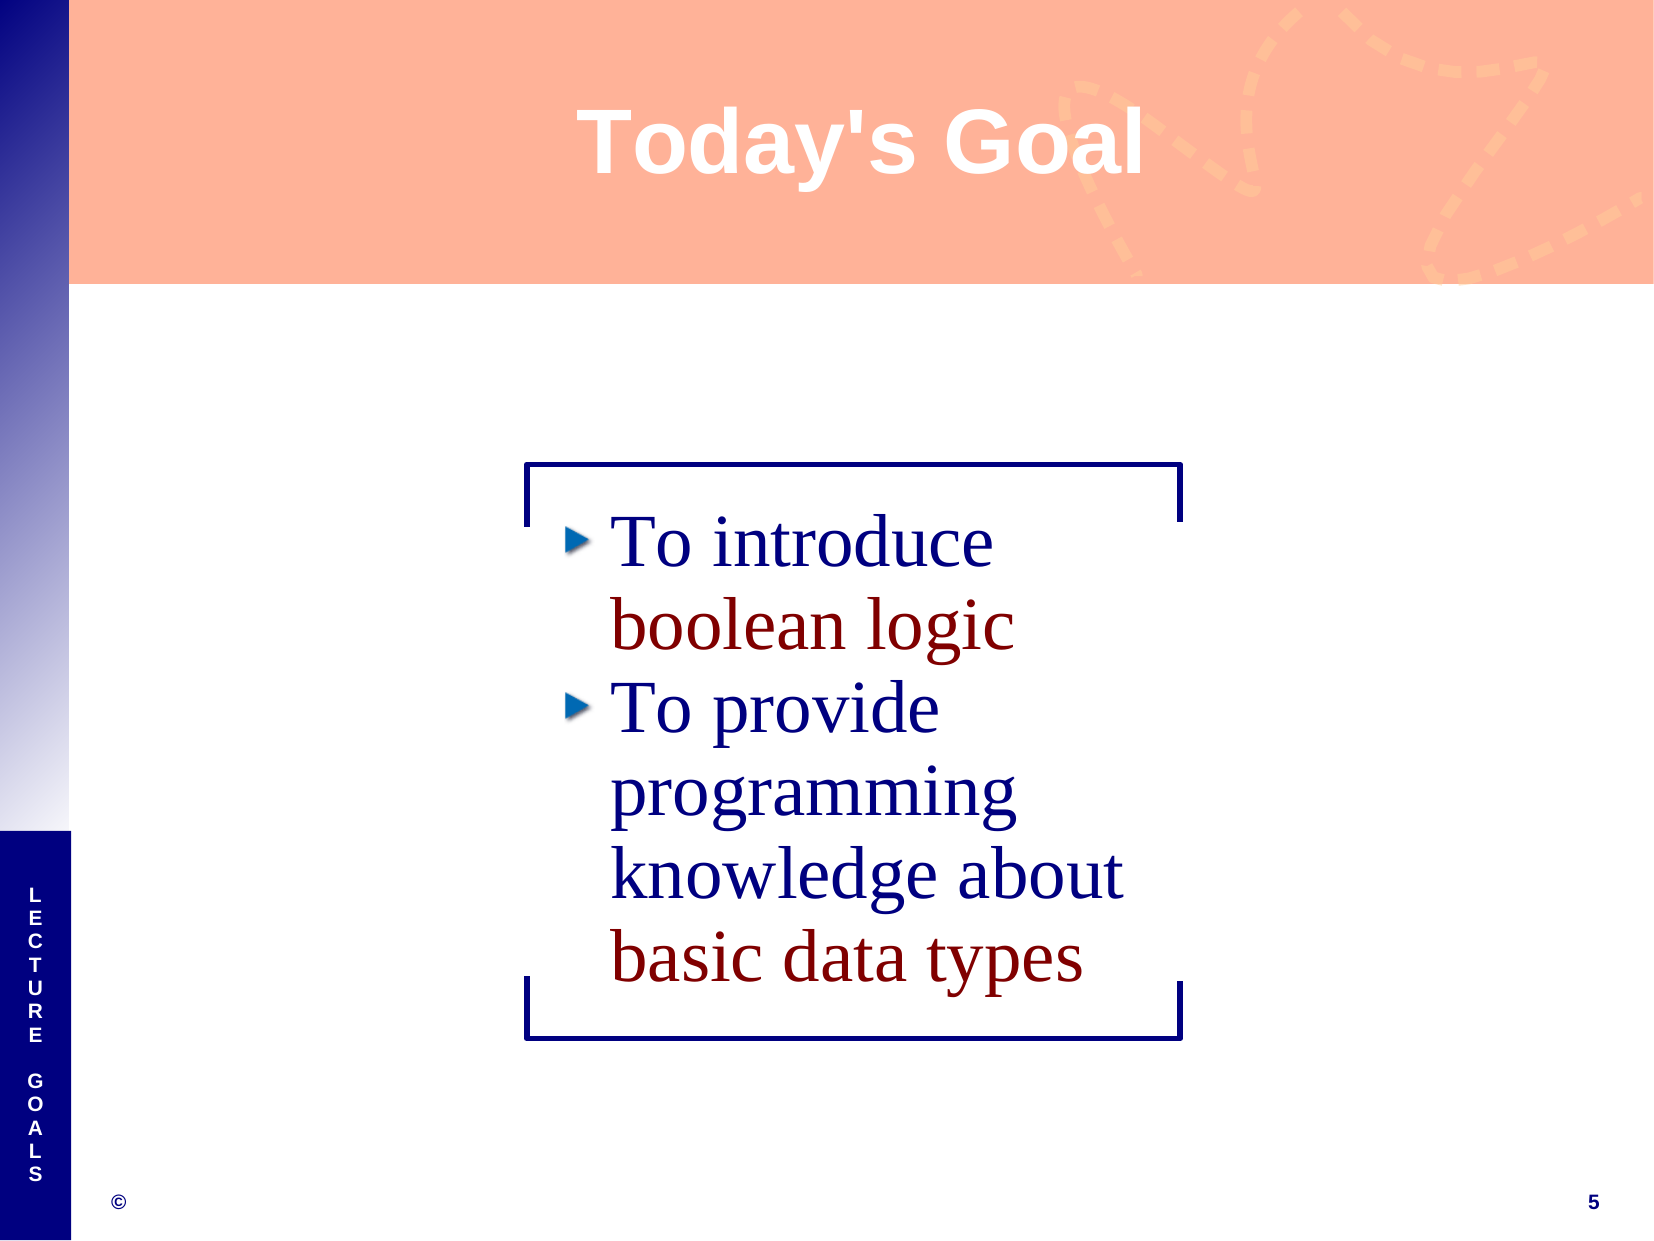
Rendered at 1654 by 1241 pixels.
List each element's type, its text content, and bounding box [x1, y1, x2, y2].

text_box L E C T U R E G O A L S [0, 829, 71, 1241]
text_box To introduce boolean logic To provide programming knowledge about basic data types [538, 422, 1169, 1076]
title Today's Goal [108, 37, 1617, 246]
